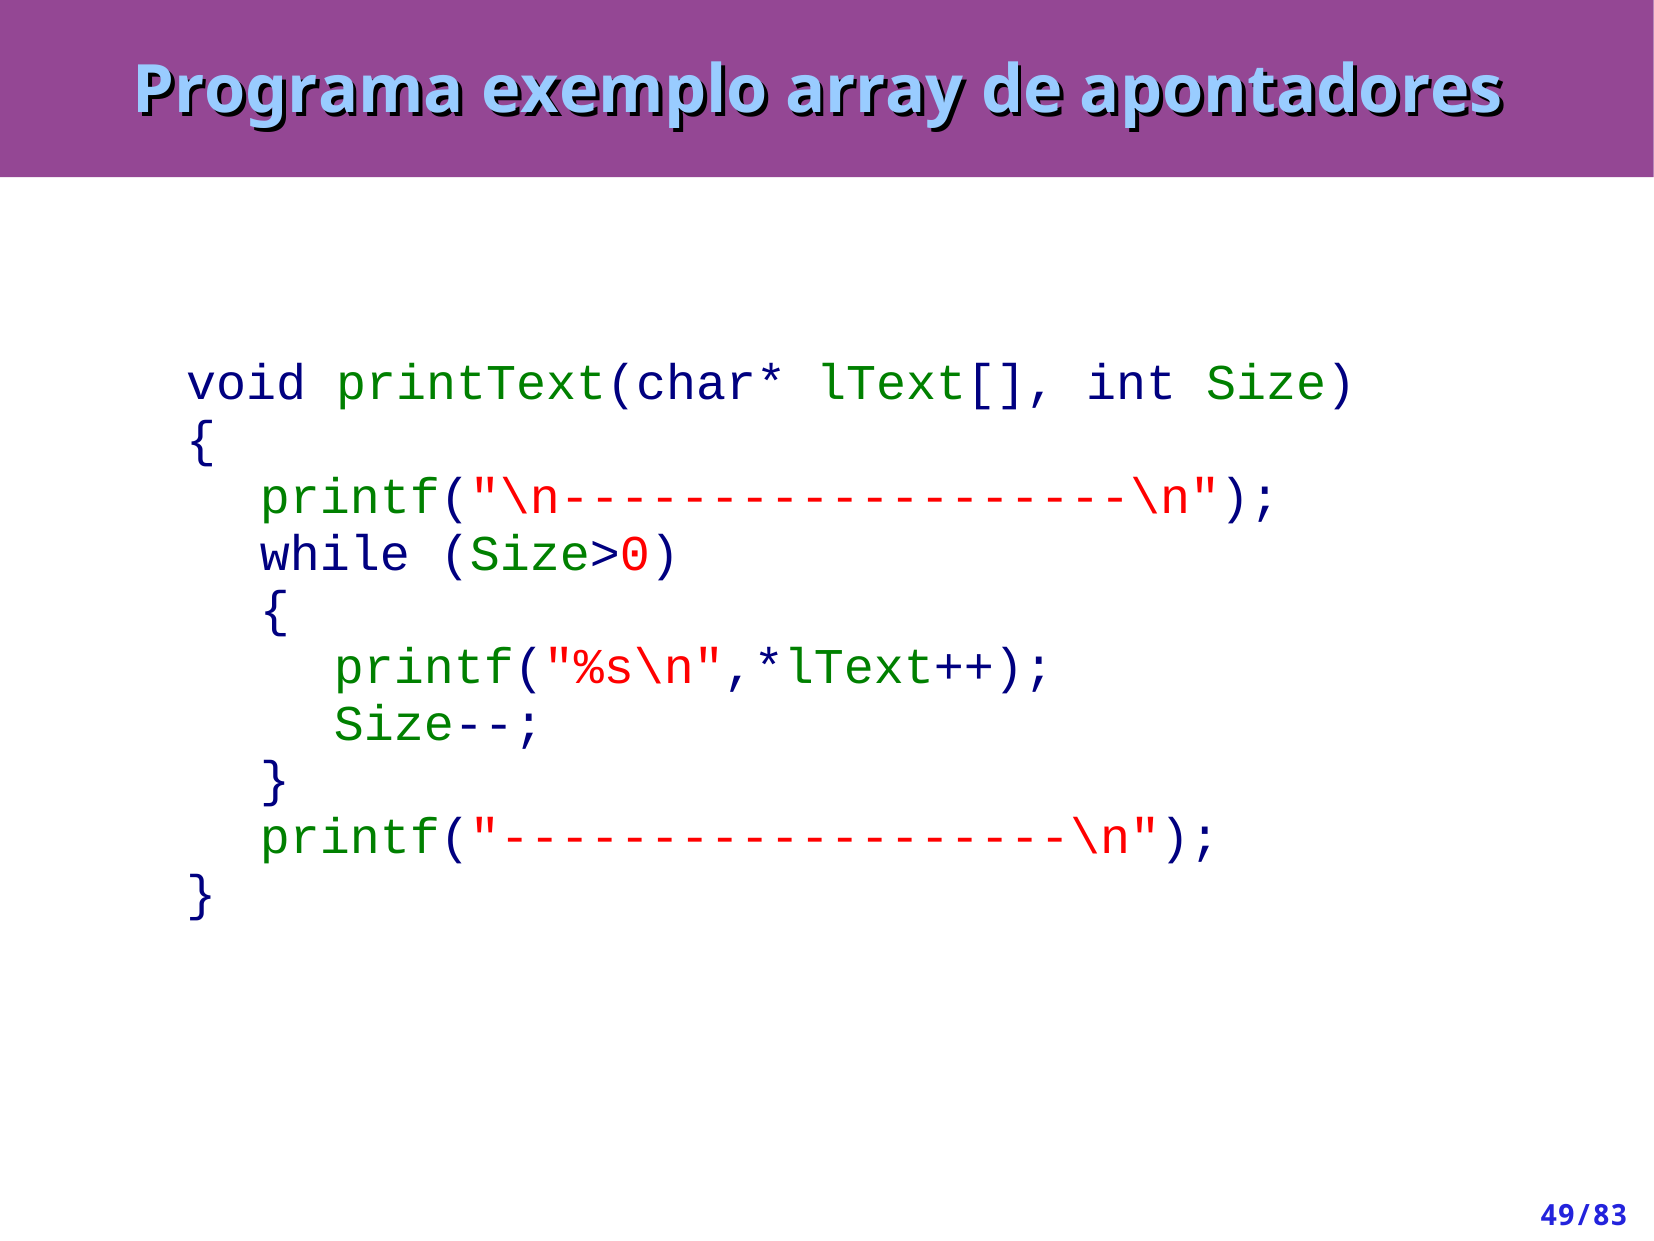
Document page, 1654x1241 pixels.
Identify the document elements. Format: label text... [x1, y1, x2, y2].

text_box void printText(char* lText[], int Size) { printf("\n-------------------\n"); while (Size>0) { printf("%s\n",*lText++); Size--; } printf("-------------------\n"); } [171, 350, 1412, 999]
title Programa exemplo array de apontadores [82, 0, 1571, 176]
